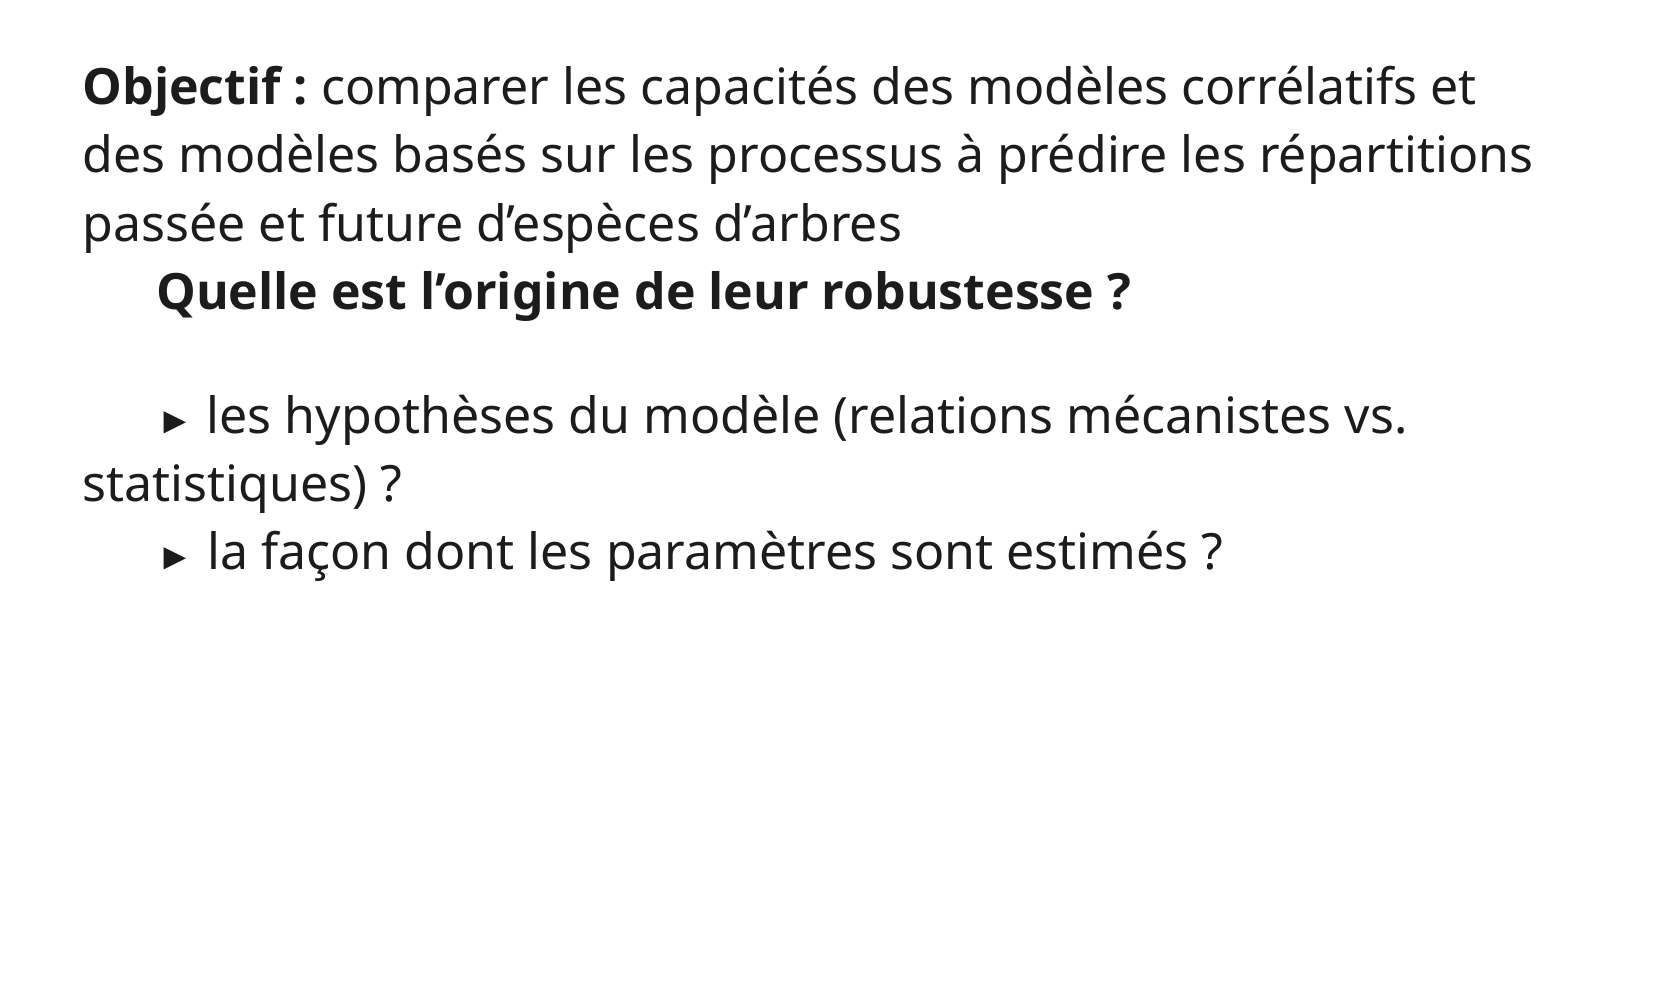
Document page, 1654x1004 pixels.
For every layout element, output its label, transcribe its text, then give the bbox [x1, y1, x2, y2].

subtitle Objectif : comparer les capacités des modèles corrélatifs et des modèles basés sur les processus à prédire les répartitions passée et future d’espèces d’arbres Quelle est l’origine de leur robustesse ? ► les hypothèses du modèle (relations mécanistes vs. statistiques) ? ► la façon dont les paramètres sont estimés ? [82, 50, 1571, 968]
